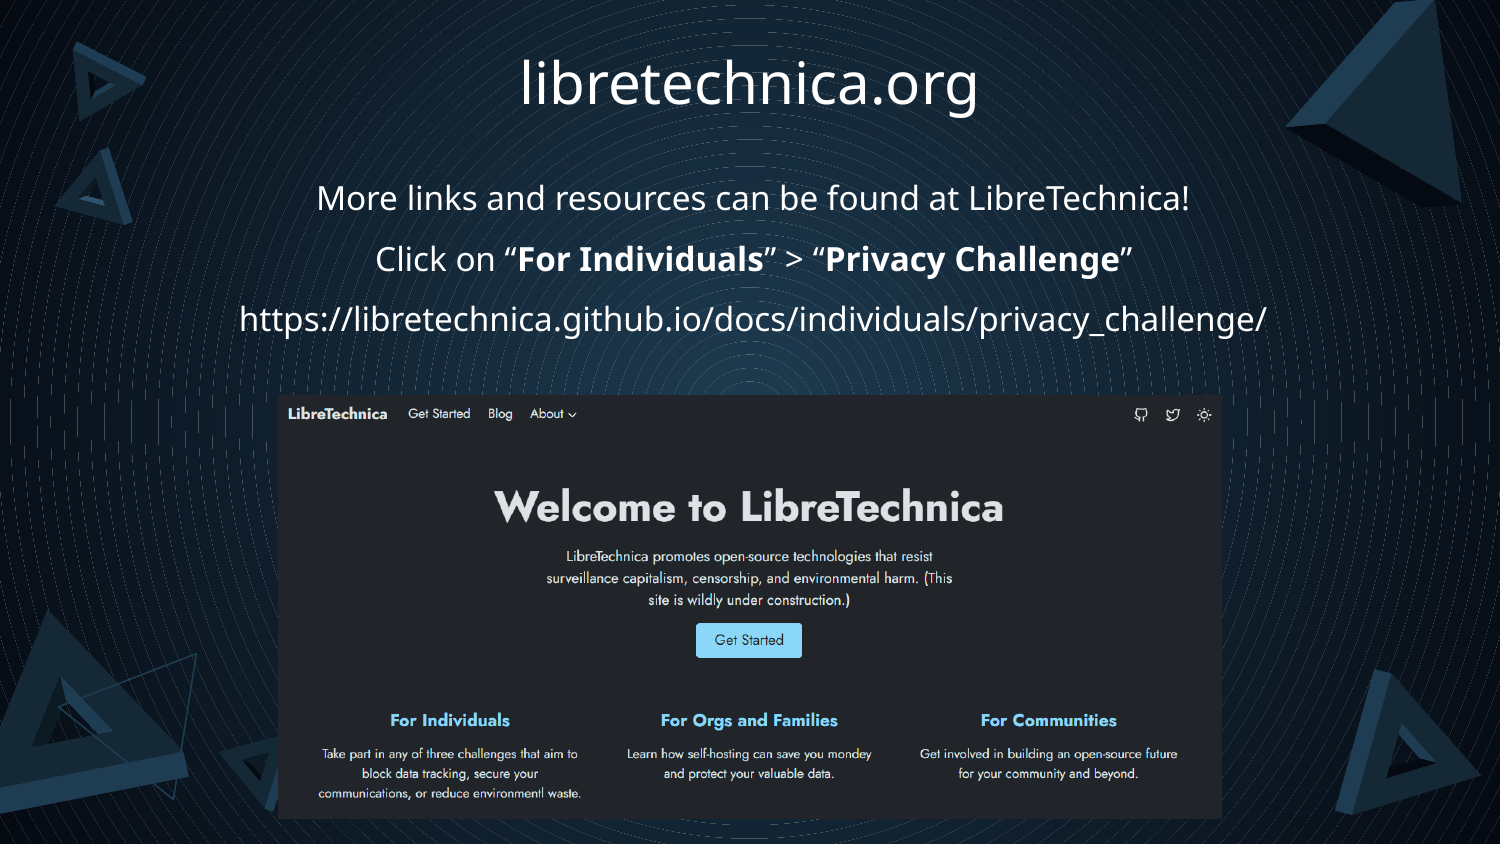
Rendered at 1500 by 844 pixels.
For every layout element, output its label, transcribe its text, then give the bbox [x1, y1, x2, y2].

picture [278, 395, 1222, 819]
list More links and resources can be found at LibreTechnica! Click on “For Individuals” > “Privacy Challenge” https://libretechnica.github.io/docs/individuals/privacy_challenge/ [104, 155, 1396, 361]
title libretechnica.org [116, 57, 1383, 106]
